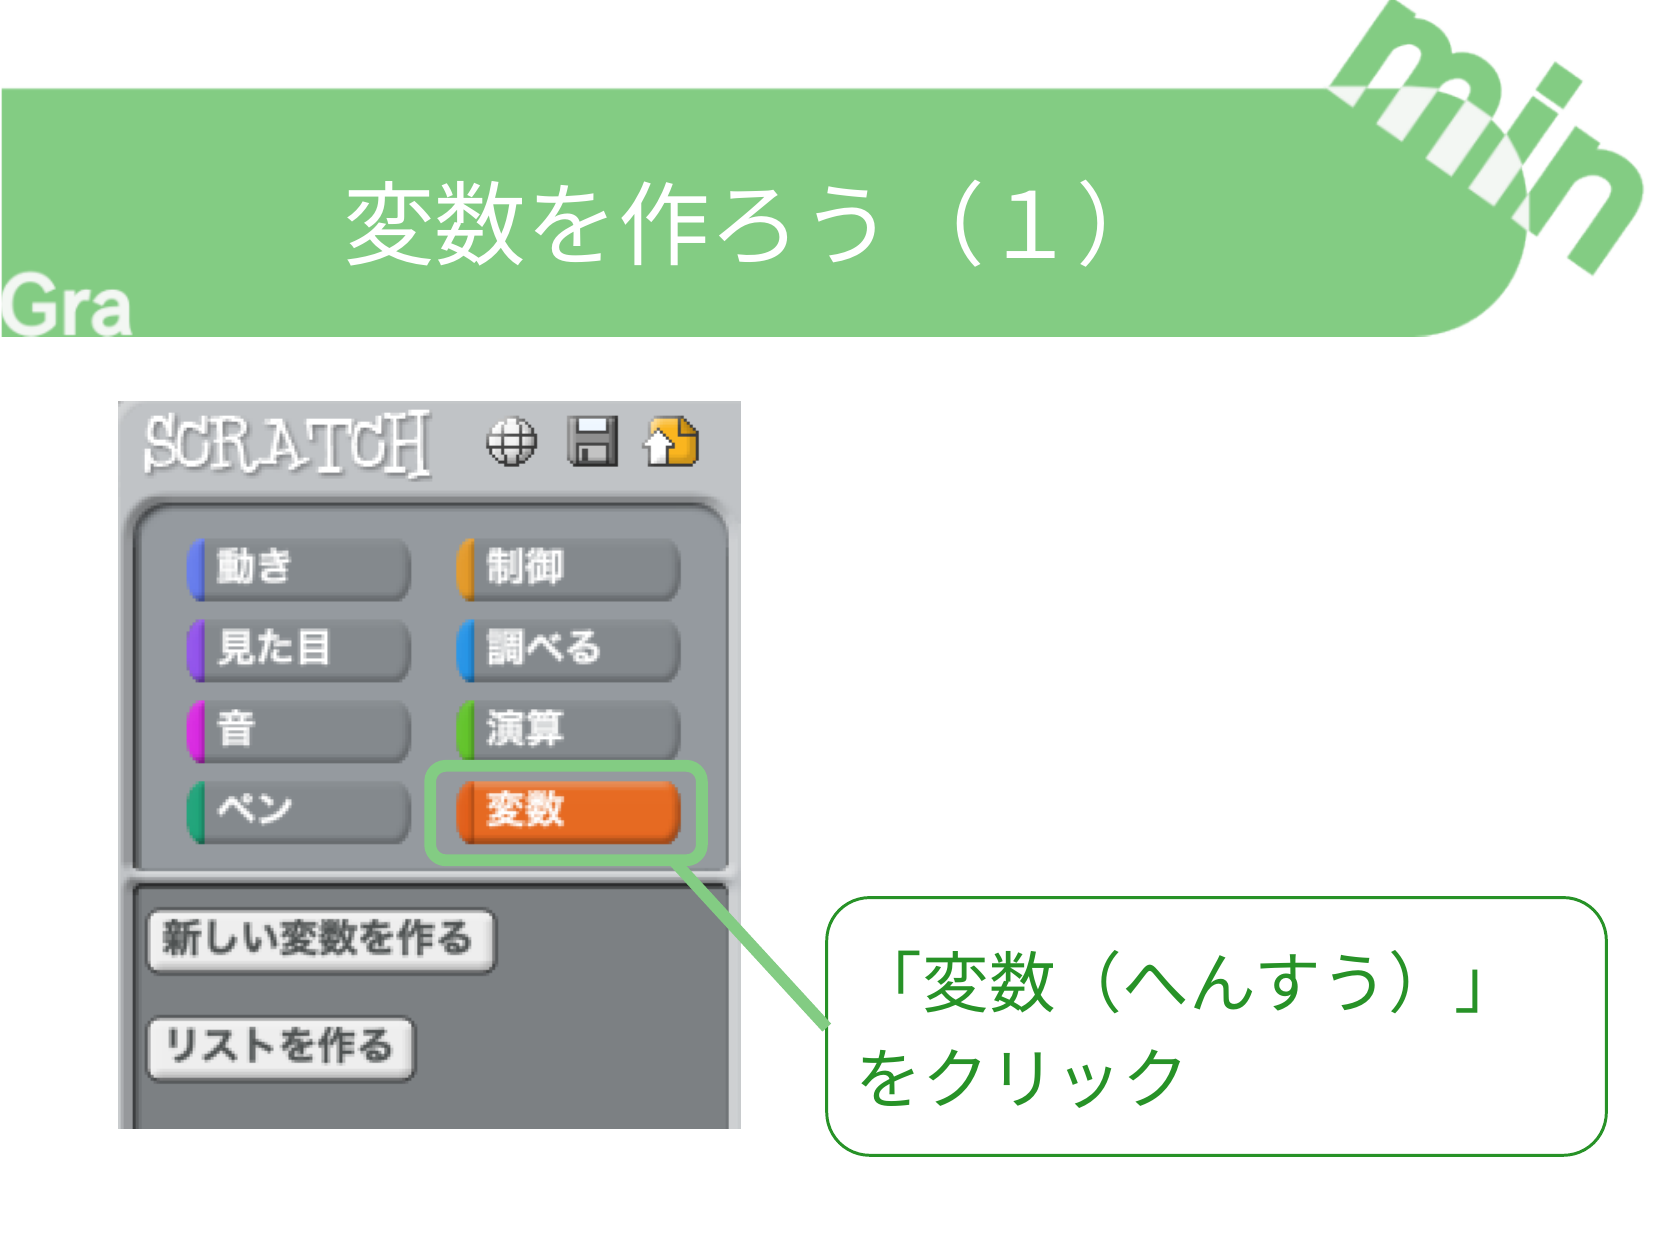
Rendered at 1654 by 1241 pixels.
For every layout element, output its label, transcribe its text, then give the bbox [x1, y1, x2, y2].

picture [437, 772, 695, 854]
picture [1, 0, 1654, 337]
picture [118, 401, 741, 1129]
text_box 「変数（へんすう）」をクリック [826, 897, 1607, 1156]
title 変数を作ろう（１） [11, 147, 1501, 290]
